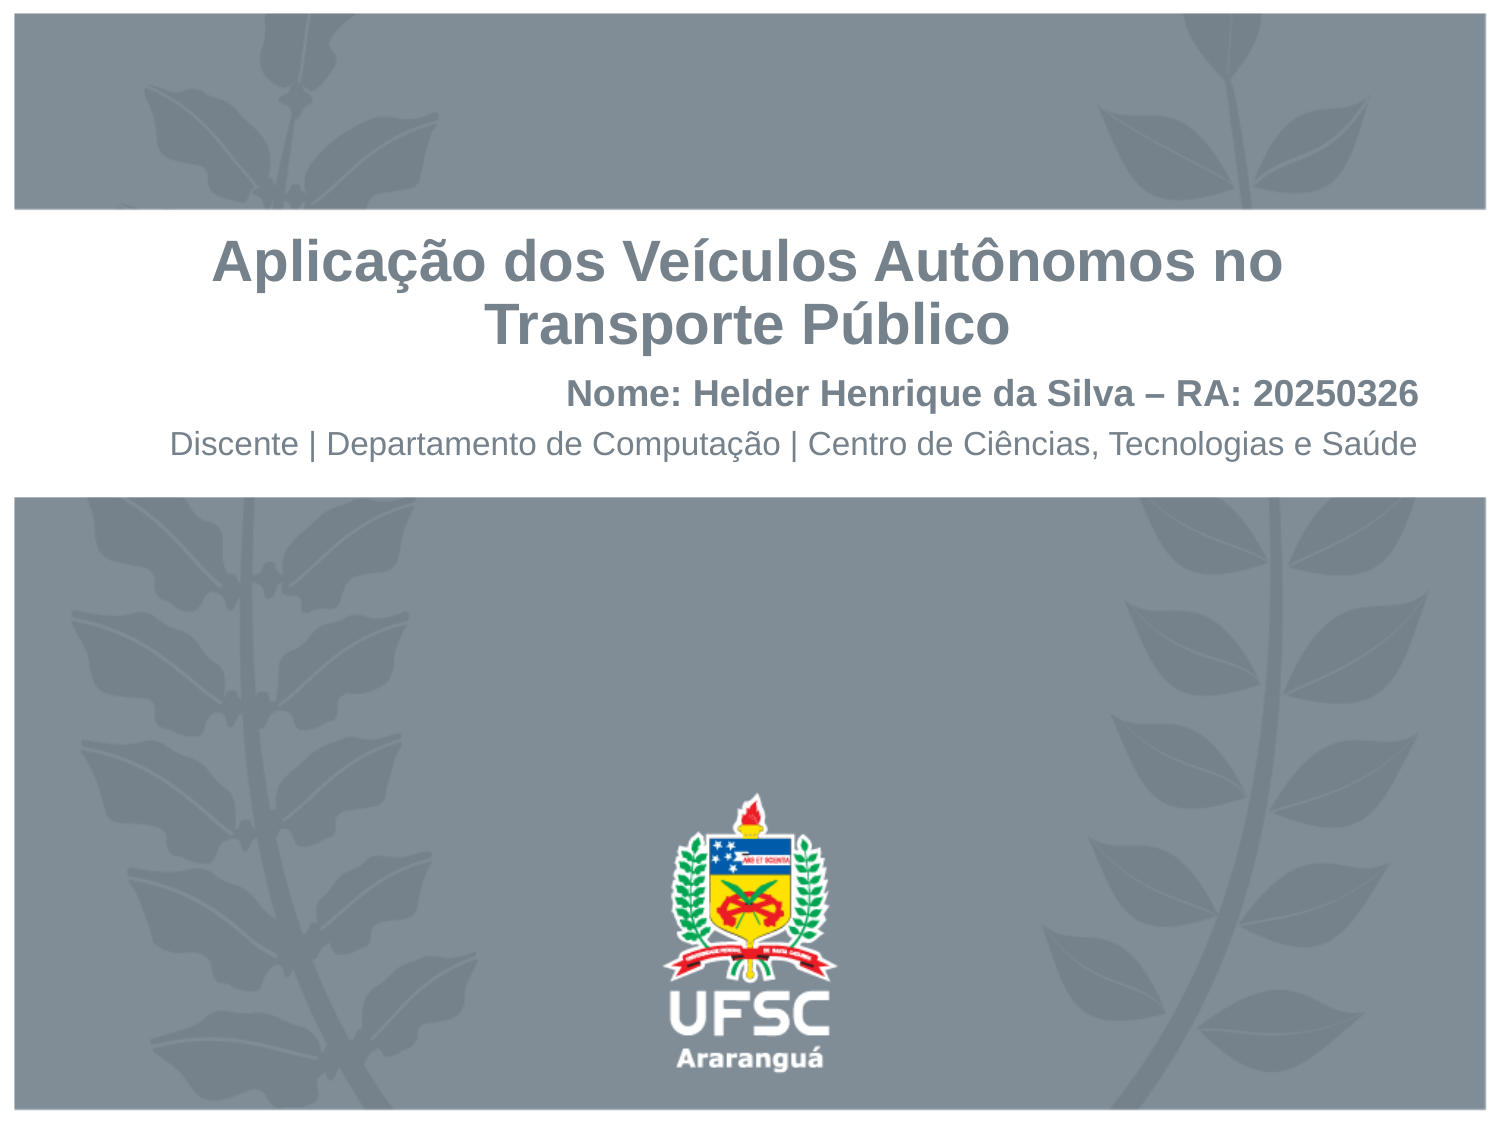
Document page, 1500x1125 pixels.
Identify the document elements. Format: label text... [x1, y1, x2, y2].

title Aplicação dos Veículos Autônomos no Transporte Público [57, 223, 1440, 355]
list Nome: Helder Henrique da Silva – RA: 20250326 [58, 366, 1435, 414]
picture [0, 0, 1500, 1125]
list Discente | Departamento de Computação | Centro de Ciências, Tecnologias e Saúde [59, 419, 1435, 467]
